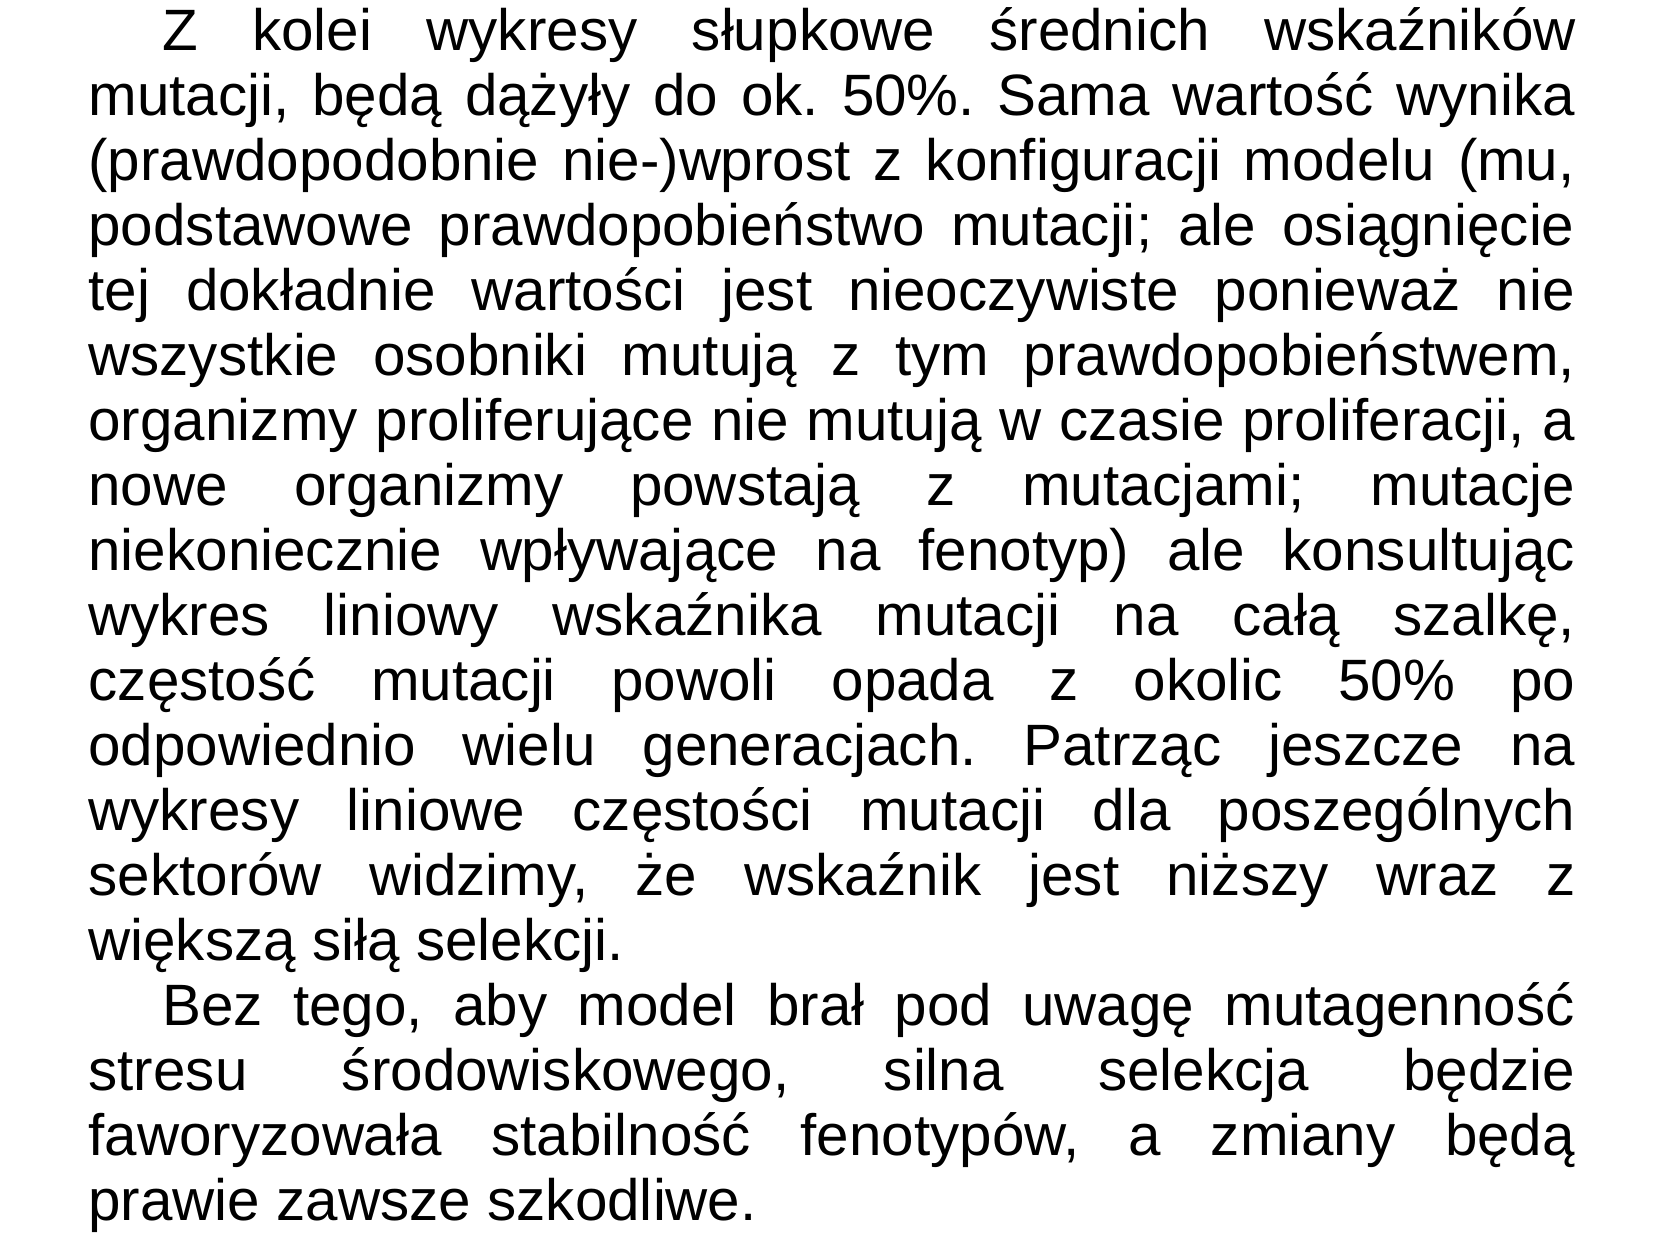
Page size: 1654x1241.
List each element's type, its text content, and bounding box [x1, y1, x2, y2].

subtitle Z kolei wykresy słupkowe średnich wskaźników mutacji, będą dążyły do ok. 50%. Sama wartość wynika (prawdopodobnie nie-)wprost z konfiguracji modelu (mu, podstawowe prawdopobieństwo mutacji; ale osiągnięcie tej dokładnie wartości jest nieoczywiste ponieważ nie wszystkie osobniki mutują z tym prawdopobieństwem, organizmy proliferujące nie mutują w czasie proliferacji, a nowe organizmy powstają z mutacjami; mutacje niekoniecznie wpływające na fenotyp) ale konsultując wykres liniowy wskaźnika mutacji na całą szalkę, częstość mutacji powoli opada z okolic 50% po odpowiednio wielu generacjach. Patrząc jeszcze na wykresy liniowe częstości mutacji dla poszególnych sektorów widzimy, że wskaźnik jest niższy wraz z większą siłą selekcji. Bez tego, aby model brał pod uwagę mutagenność stresu środowiskowego, silna selekcja będzie faworyzowała stabilność fenotypów, a zmiany będą prawie zawsze szkodliwe. [88, 0, 1577, 1231]
